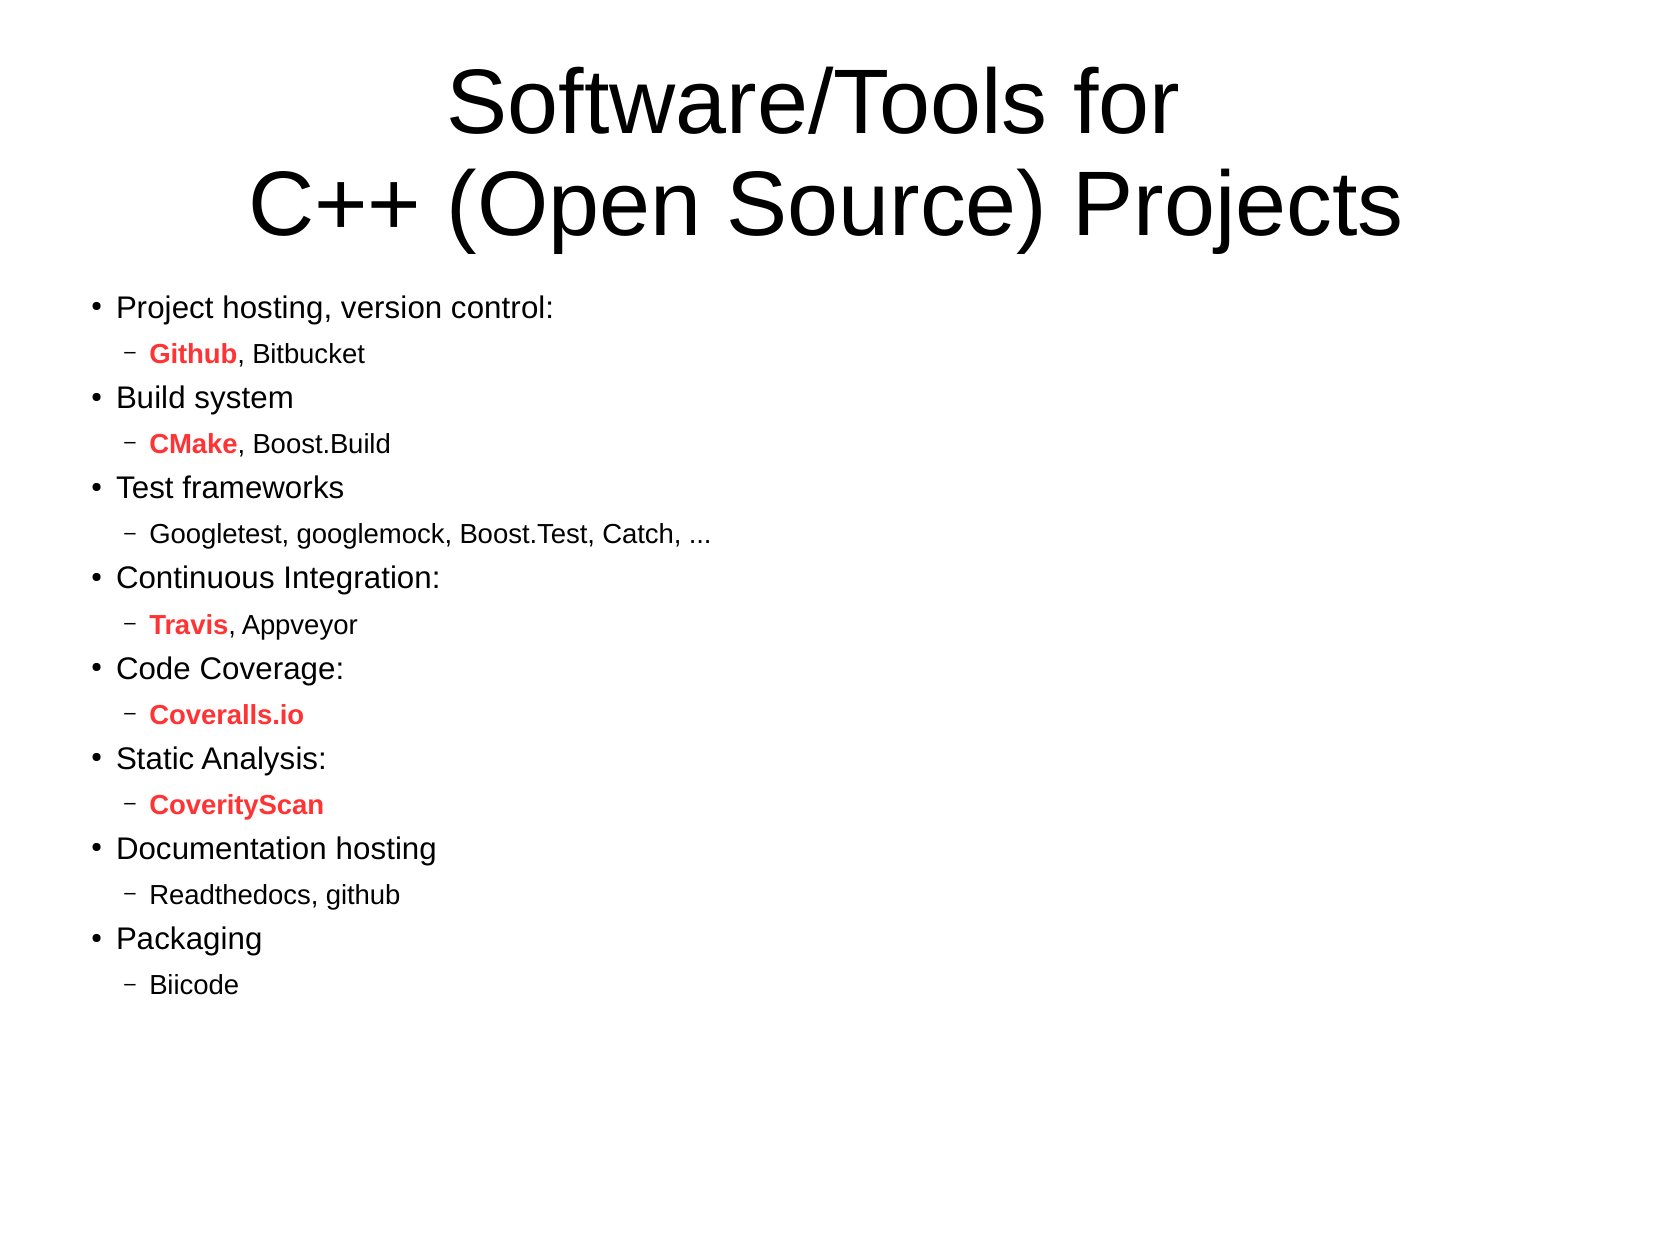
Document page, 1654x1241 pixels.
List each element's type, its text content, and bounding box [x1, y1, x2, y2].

list Project hosting, version control: Github, Bitbucket Build system CMake, Boost.Build Test frameworks Googletest, googlemock, Boost.Test, Catch, ... Continuous Integration: Travis, Appveyor Code Coverage: Coveralls.io Static Analysis: CoverityScan Documentation hosting Readthedocs, github Packaging Biicode [82, 290, 1571, 1010]
title Software/Tools for C++ (Open Source) Projects [82, 49, 1571, 257]
